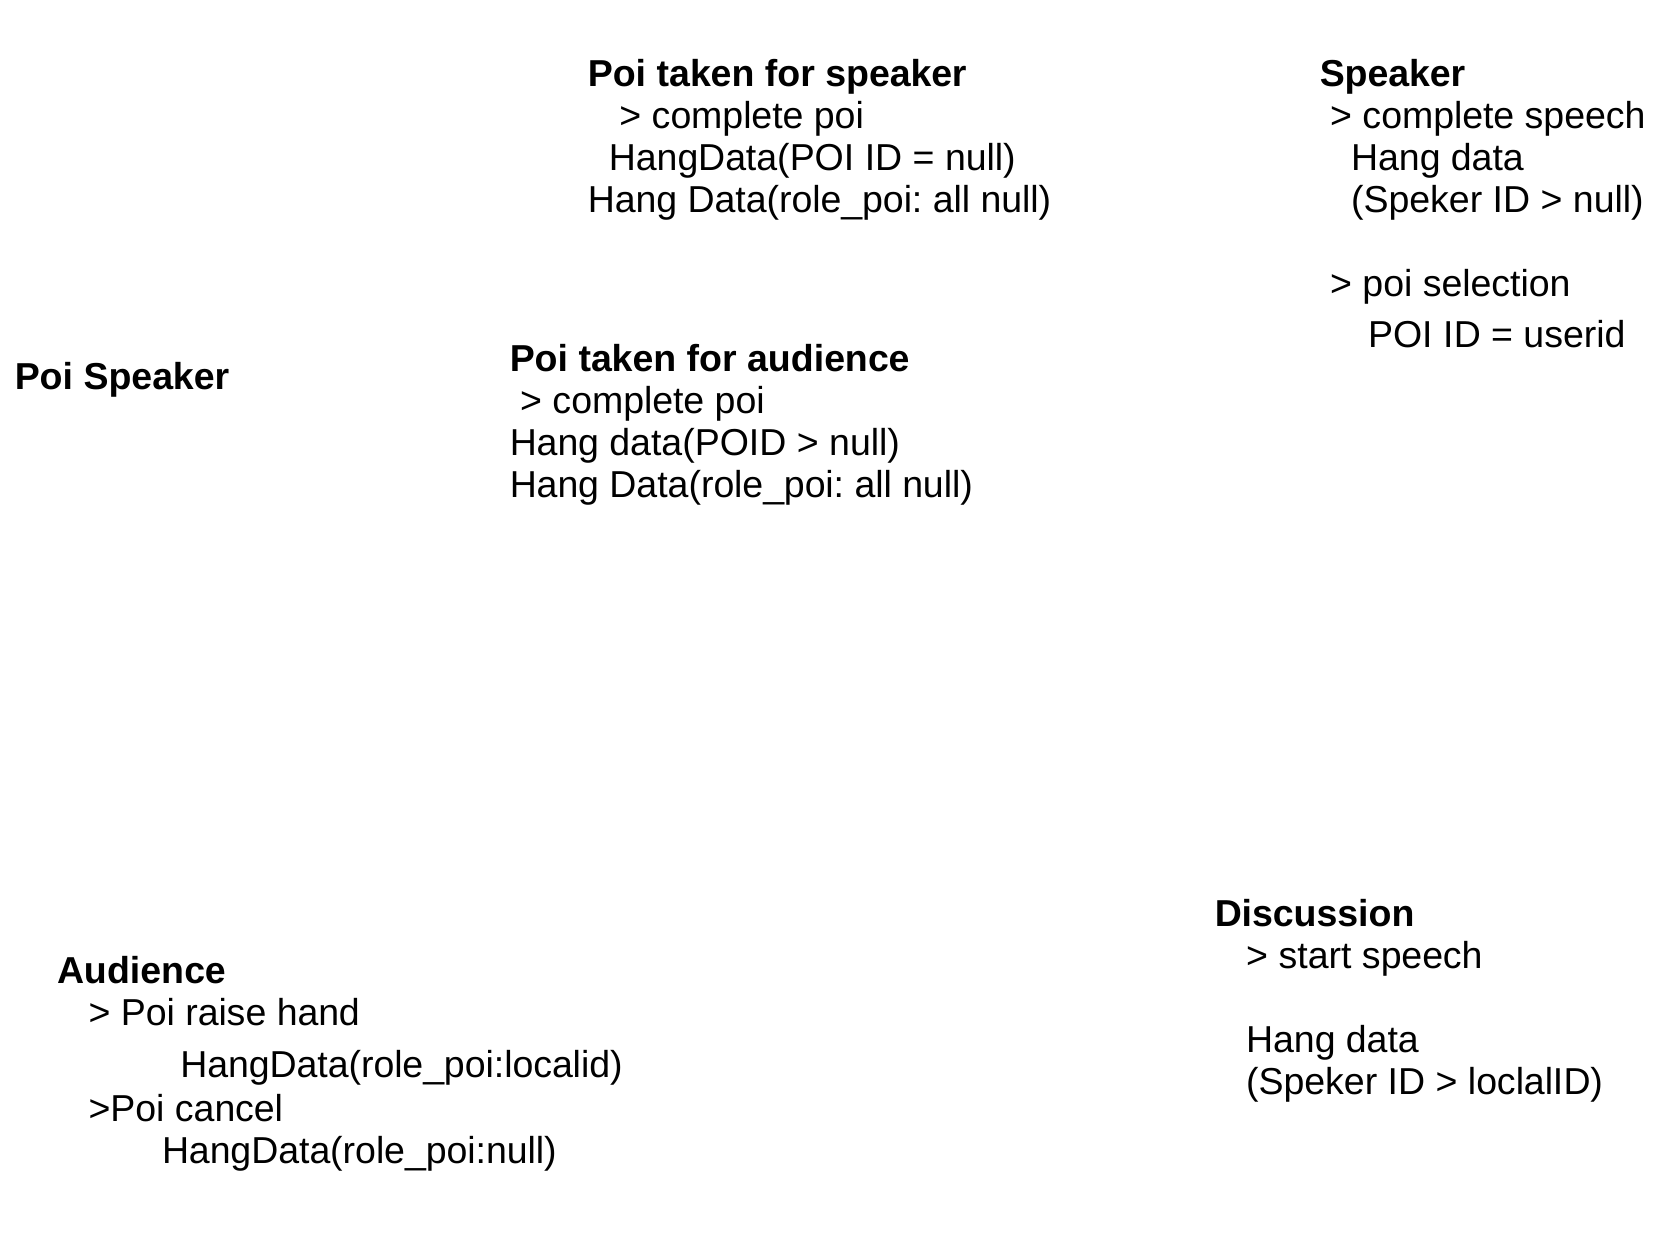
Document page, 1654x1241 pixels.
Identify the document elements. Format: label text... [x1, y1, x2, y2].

text_box Speaker > complete speech Hang data (Speker ID > null) > poi selection POI ID = userid [1305, 45, 1654, 362]
text_box Audience > Poi raise hand HangData(role_poi:localid) >Poi cancel HangData(role_poi:null) [42, 942, 637, 1217]
text_box Poi taken for audience > complete poi Hang data(POID > null) Hang Data(role_poi: all null) [495, 330, 1096, 598]
text_box Poi Speaker [0, 348, 245, 544]
text_box Discussion > start speech Hang data (Speker ID > loclalID) [1200, 885, 1619, 1110]
text_box Poi taken for speaker > complete poi HangData(POI ID = null) Hang Data(role_poi: all null) [573, 45, 1067, 312]
